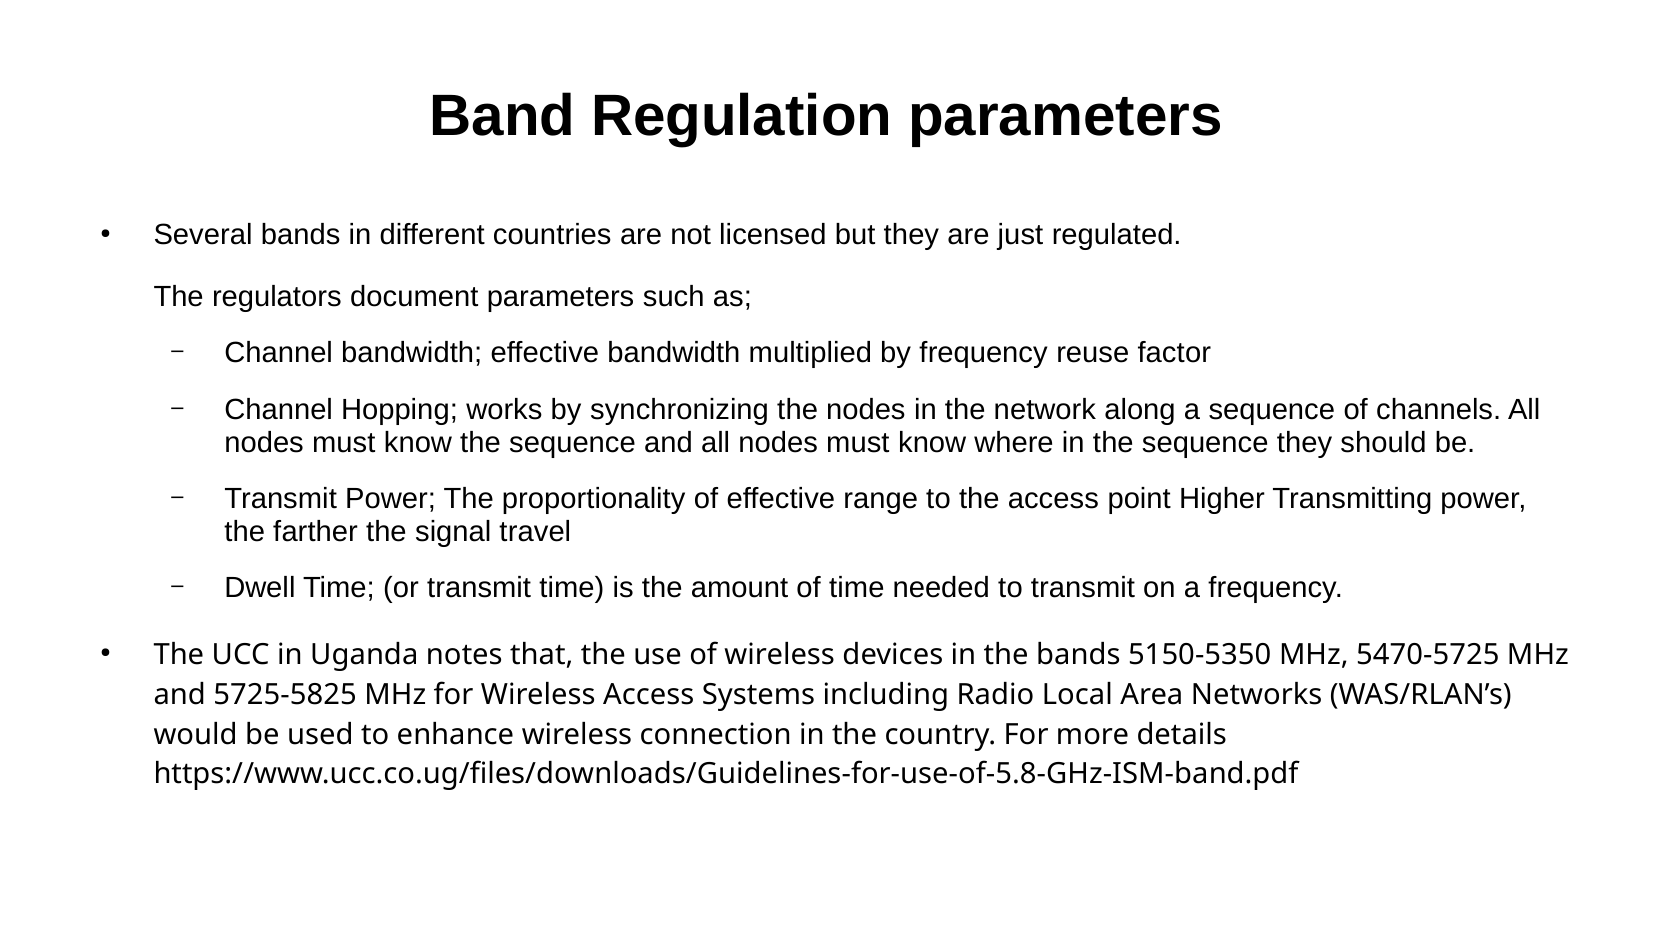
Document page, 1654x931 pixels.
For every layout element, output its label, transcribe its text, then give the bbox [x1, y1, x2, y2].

title Band Regulation parameters [82, 37, 1571, 193]
list Several bands in different countries are not licensed but they are just regulated. The regulators document parameters such as; Channel bandwidth; effective bandwidth multiplied by frequency reuse factor Channel Hopping; works by synchronizing the nodes in the network along a sequence of channels. All nodes must know the sequence and all nodes must know where in the sequence they should be. Transmit Power; The proportionality of effective range to the access point Higher Transmitting power, the farther the signal travel Dwell Time; (or transmit time) is the amount of time needed to transmit on a frequency. The UCC in Uganda notes that, the use of wireless devices in the bands 5150-5350 MHz, 5470-5725 MHz and 5725-5825 MHz for Wireless Access Systems including Radio Local Area Networks (WAS/RLAN’s) would be used to enhance wireless connection in the country. For more details https://www.ucc.co.ug/files/downloads/Guidelines-for-use-of-5.8-GHz-ISM-band.pdf [82, 217, 1571, 916]
